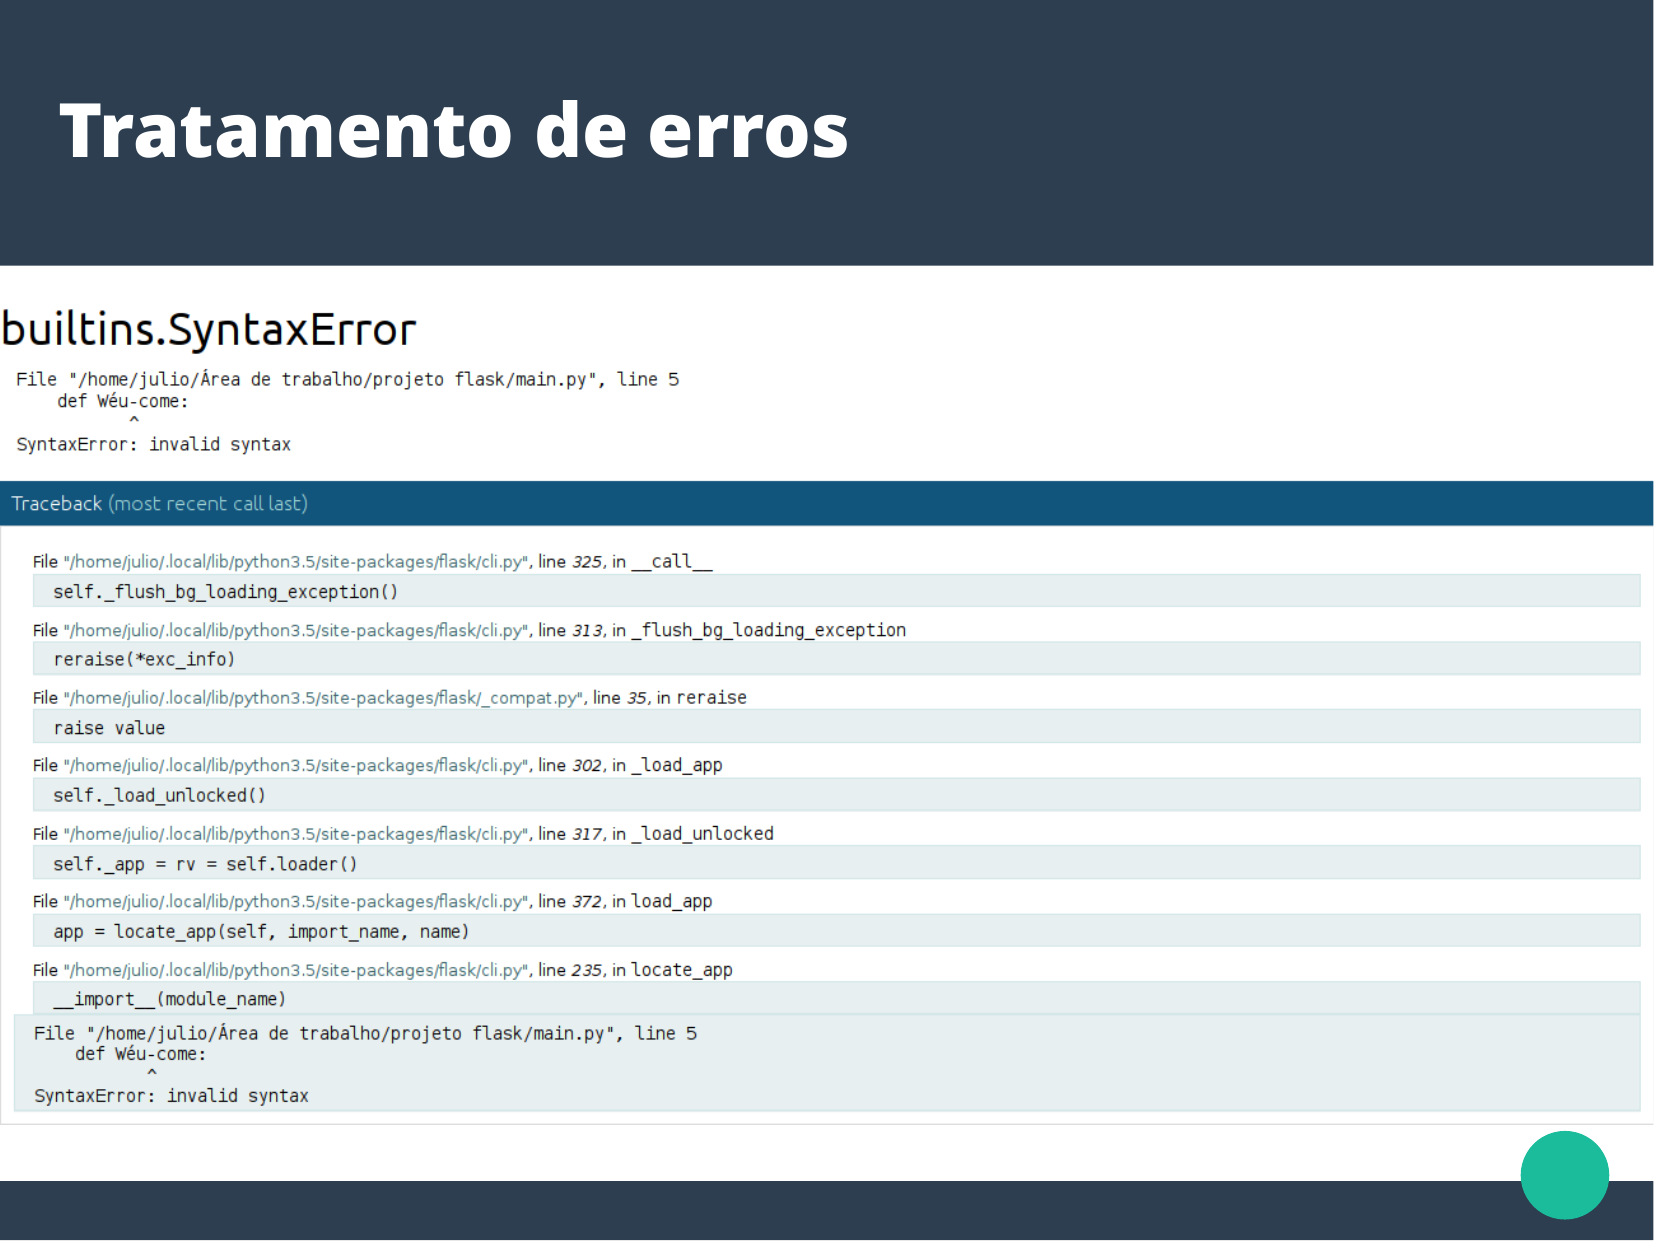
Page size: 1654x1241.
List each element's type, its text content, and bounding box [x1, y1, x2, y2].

title Tratamento de erros [59, 49, 1595, 207]
picture [0, 289, 1654, 1126]
